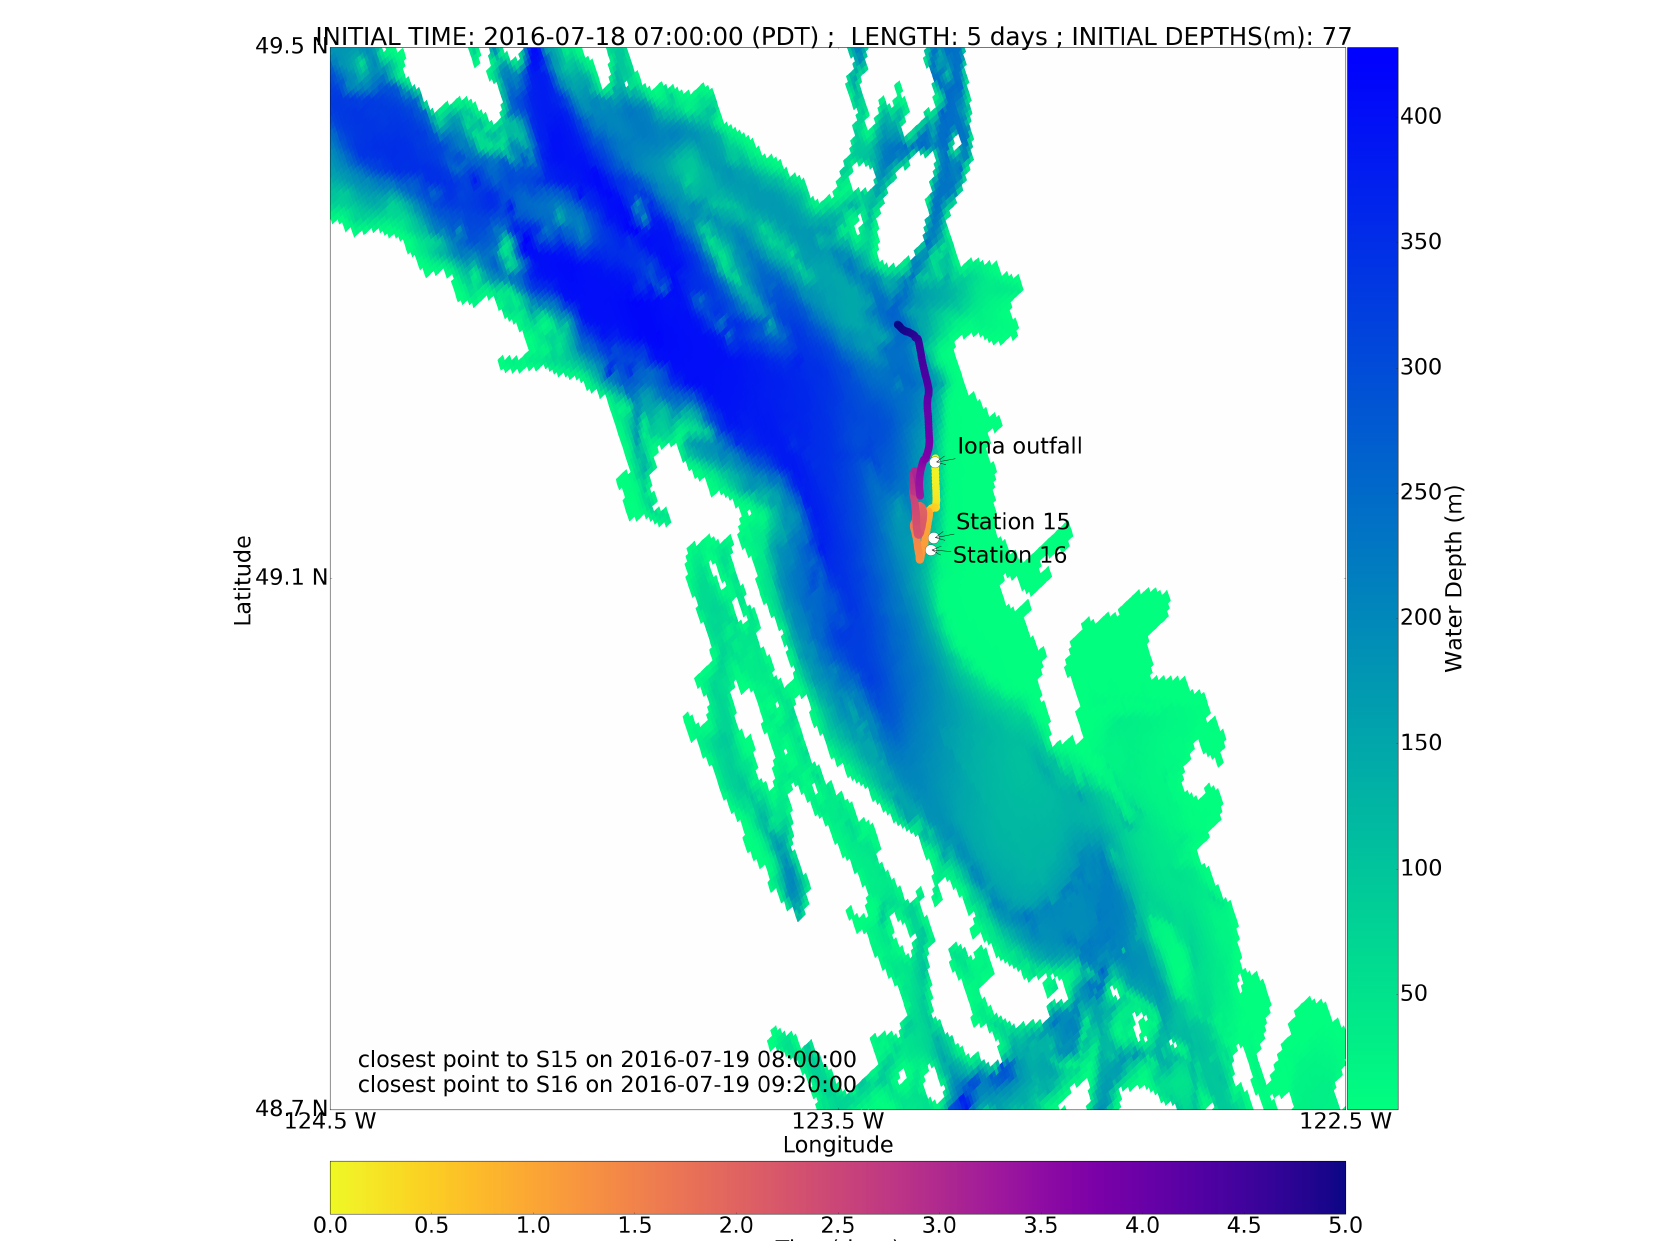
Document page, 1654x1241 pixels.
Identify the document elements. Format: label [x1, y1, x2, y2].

picture [228, 23, 1469, 1241]
